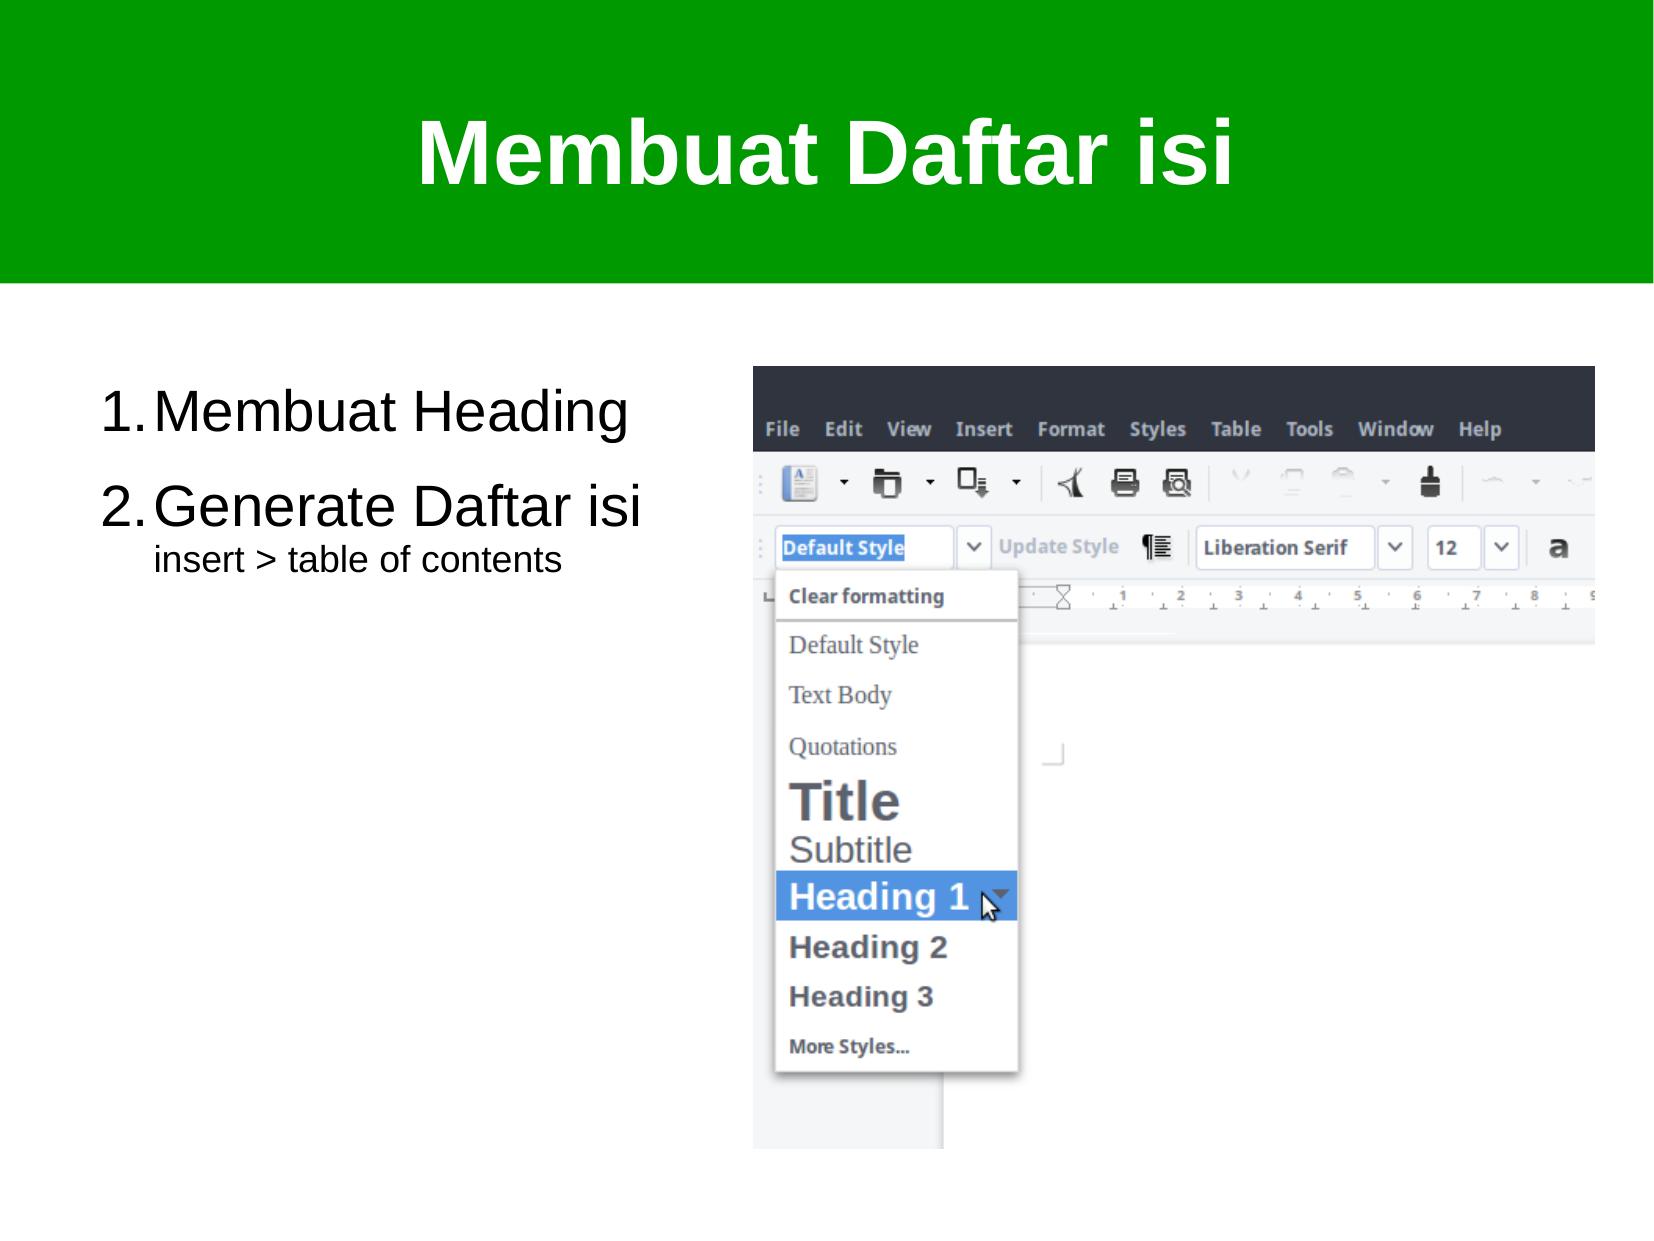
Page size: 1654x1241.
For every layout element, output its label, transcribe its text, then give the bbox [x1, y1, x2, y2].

list Membuat Heading Generate Daftar isi insert > table of contents [82, 379, 753, 1099]
picture [753, 366, 1595, 1149]
title Membuat Daftar isi [82, 49, 1571, 257]
text_box [0, 0, 1654, 284]
